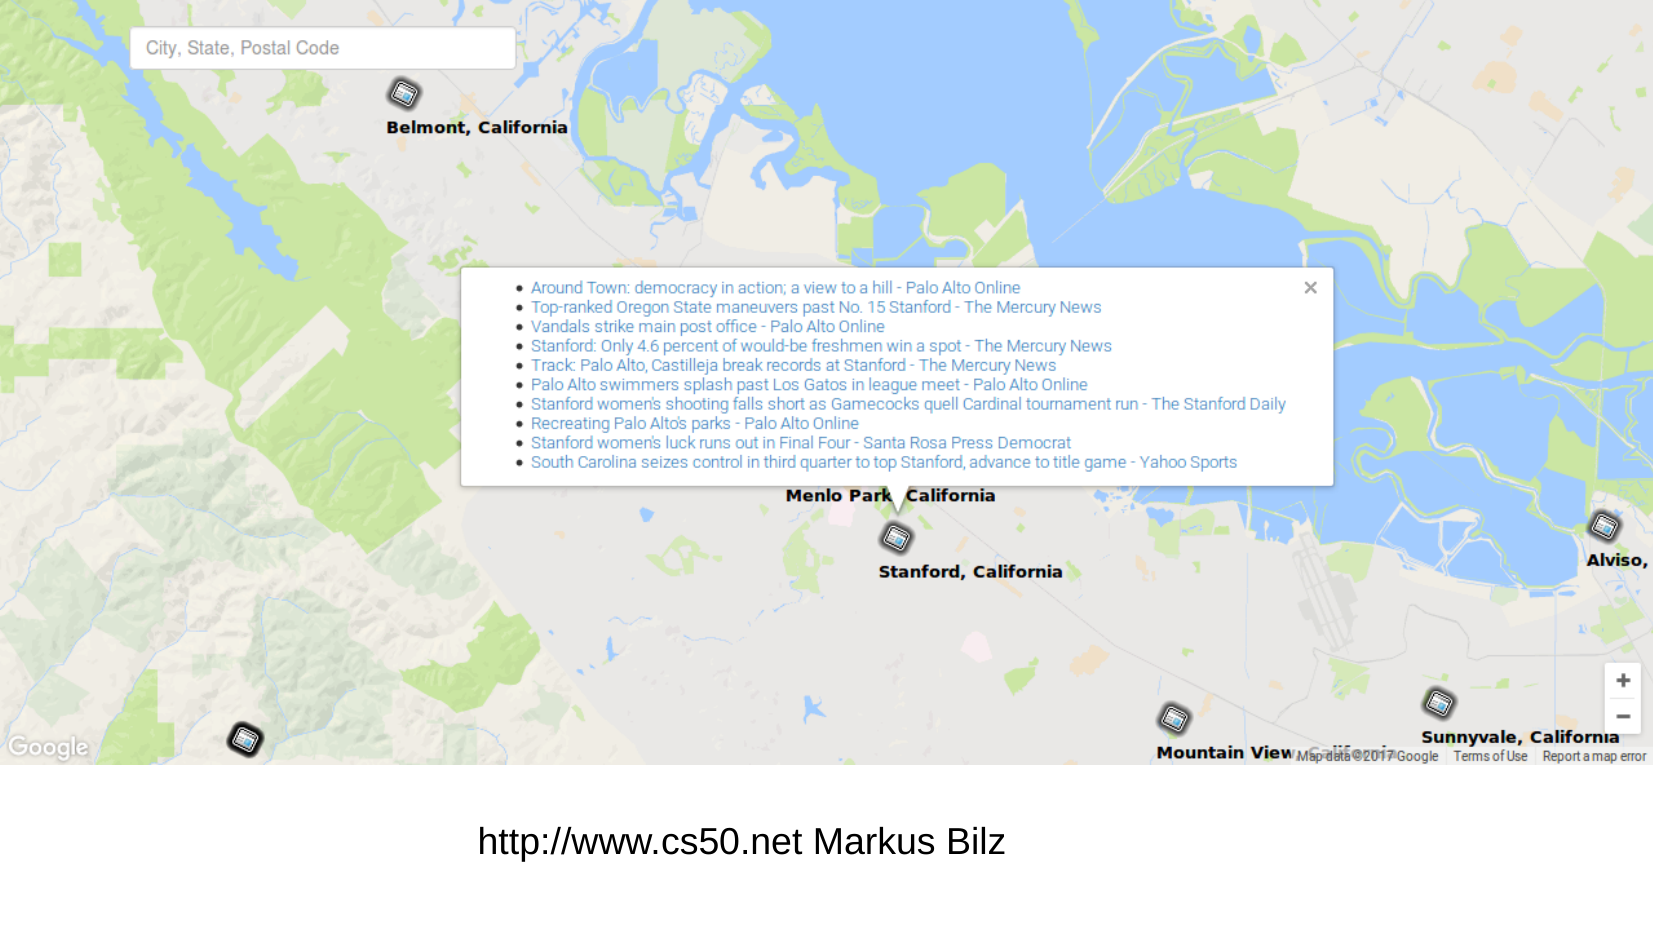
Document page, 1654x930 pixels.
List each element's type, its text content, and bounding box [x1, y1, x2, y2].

picture [0, 0, 1653, 766]
text_box http://www.cs50.net Markus Bilz [462, 813, 1186, 871]
